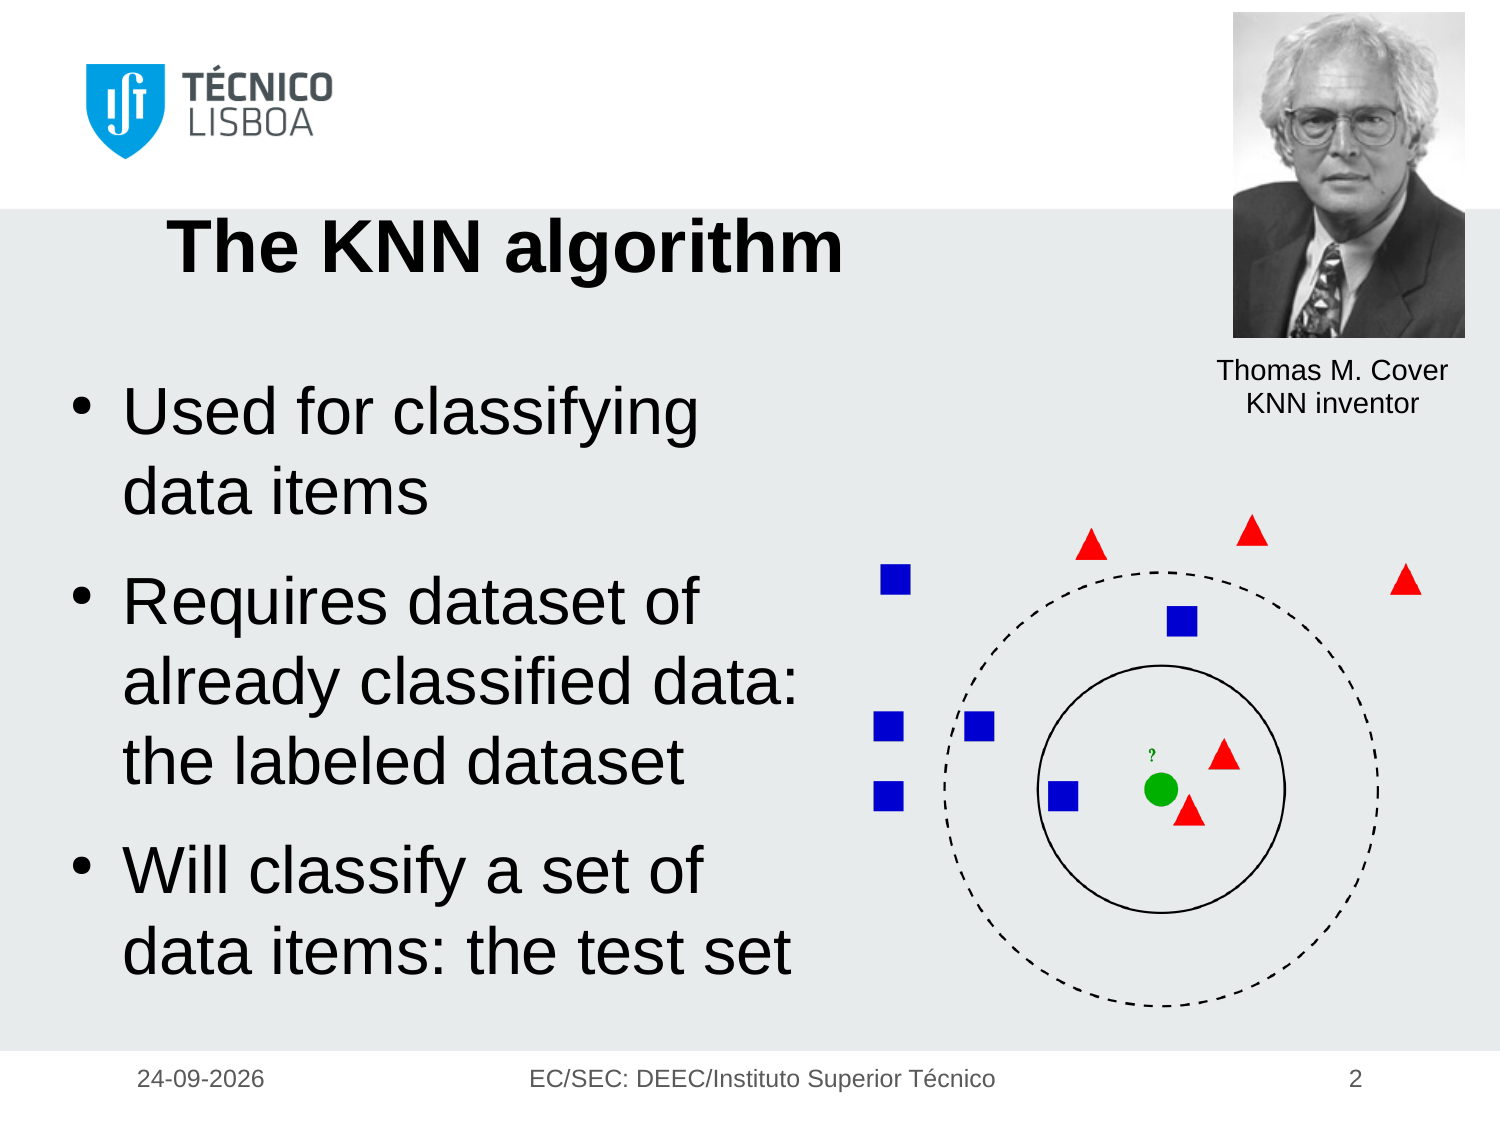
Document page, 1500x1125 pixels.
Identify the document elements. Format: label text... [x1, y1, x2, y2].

list Used for classifying data items Requires dataset of already classified data: the labeled dataset Will classify a set of data items: the test set [52, 367, 822, 1030]
text_box Thomas M. Cover KNN inventor [1201, 346, 1500, 428]
slide_number <number> [1077, 1052, 1378, 1103]
footer EC/SEC: DEEC/Instituto Superior Técnico [512, 1052, 1021, 1103]
picture [0, 0, 1500, 1125]
slide_number 27-10-2020 [121, 1052, 425, 1103]
title The KNN algorithm [151, 171, 1233, 314]
